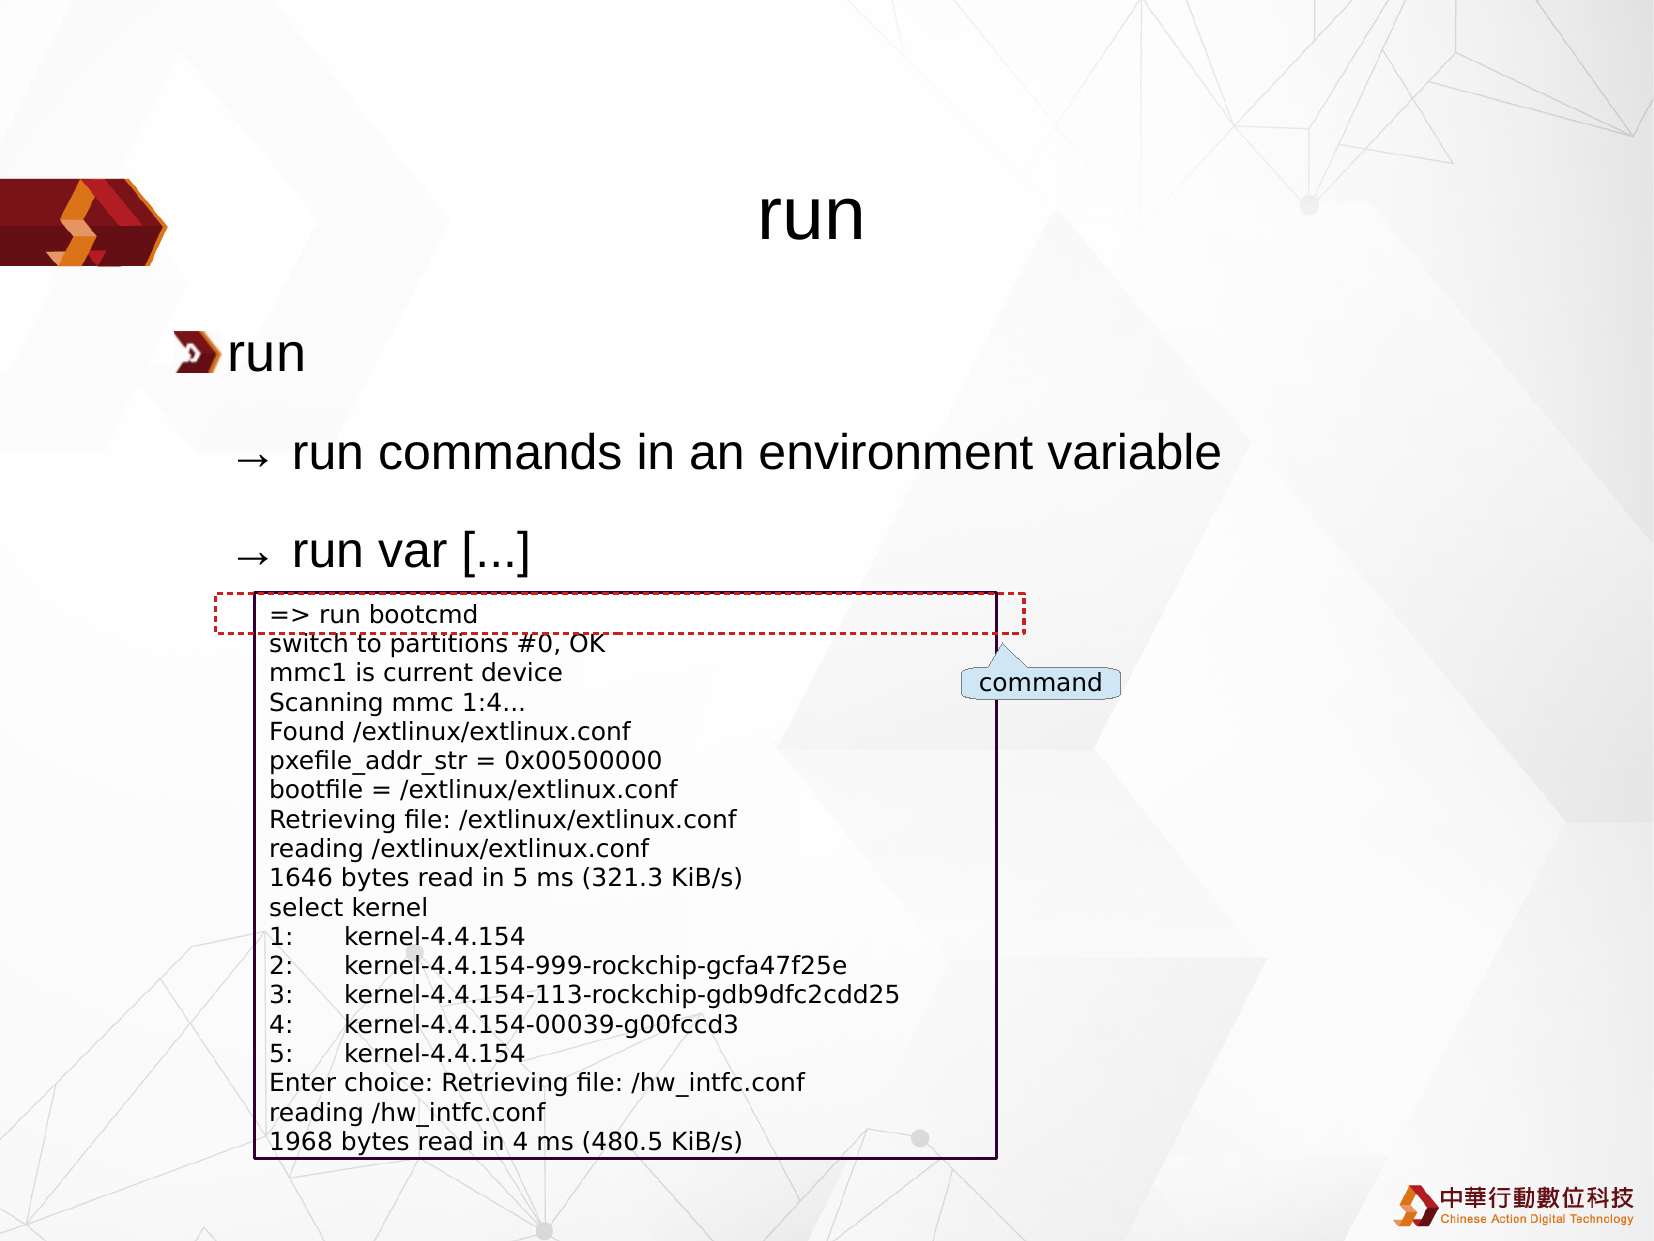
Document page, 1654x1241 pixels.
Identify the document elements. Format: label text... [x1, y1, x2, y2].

text_box command [961, 642, 1121, 700]
list run → run commands in an environment variable → run var [...] [118, 322, 1571, 616]
picture [0, 0, 1654, 1241]
title run [118, 129, 1506, 298]
text_box => run bootcmd switch to partitions #0, OK mmc1 is current device Scanning mmc 1:4... Found /extlinux/extlinux.conf pxefile_addr_str = 0x00500000 bootfile = /extlinux/extlinux.conf Retrieving file: /extlinux/extlinux.conf reading /extlinux/extlinux.conf 1646 bytes read in 5 ms (321.3 KiB/s) select kernel 1: kernel-4.4.154 2: kernel-4.4.154-999-rockchip-gcfa47f25e 3: kernel-4.4.154-113-rockchip-gdb9dfc2cdd25 4: kernel-4.4.154-00039-g00fccd3 5: kernel-4.4.154 Enter choice: Retrieving file: /hw_intfc.conf reading /hw_intfc.conf 1968 bytes read in 4 ms (480.5 KiB/s) [256, 594, 995, 1157]
text_box => run bootcmd switch to partitions #0, OK mmc1 is current device Scanning mmc 1:4... Found /extlinux/extlinux.conf pxefile_addr_str = 0x00500000 bootfile = /extlinux/extlinux.conf Retrieving file: /extlinux/extlinux.conf reading /extlinux/extlinux.conf 1646 bytes read in 5 ms (321.3 KiB/s) select kernel 1: kernel-4.4.154 2: kernel-4.4.154-999-rockchip-gcfa47f25e 3: kernel-4.4.154-113-rockchip-gdb9dfc2cdd25 4: kernel-4.4.154-00039-g00fccd3 5: kernel-4.4.154 Enter choice: Retrieving file: /hw_intfc.conf reading /hw_intfc.conf 1968 bytes read in 4 ms (480.5 KiB/s) [254, 700, 1038, 1167]
